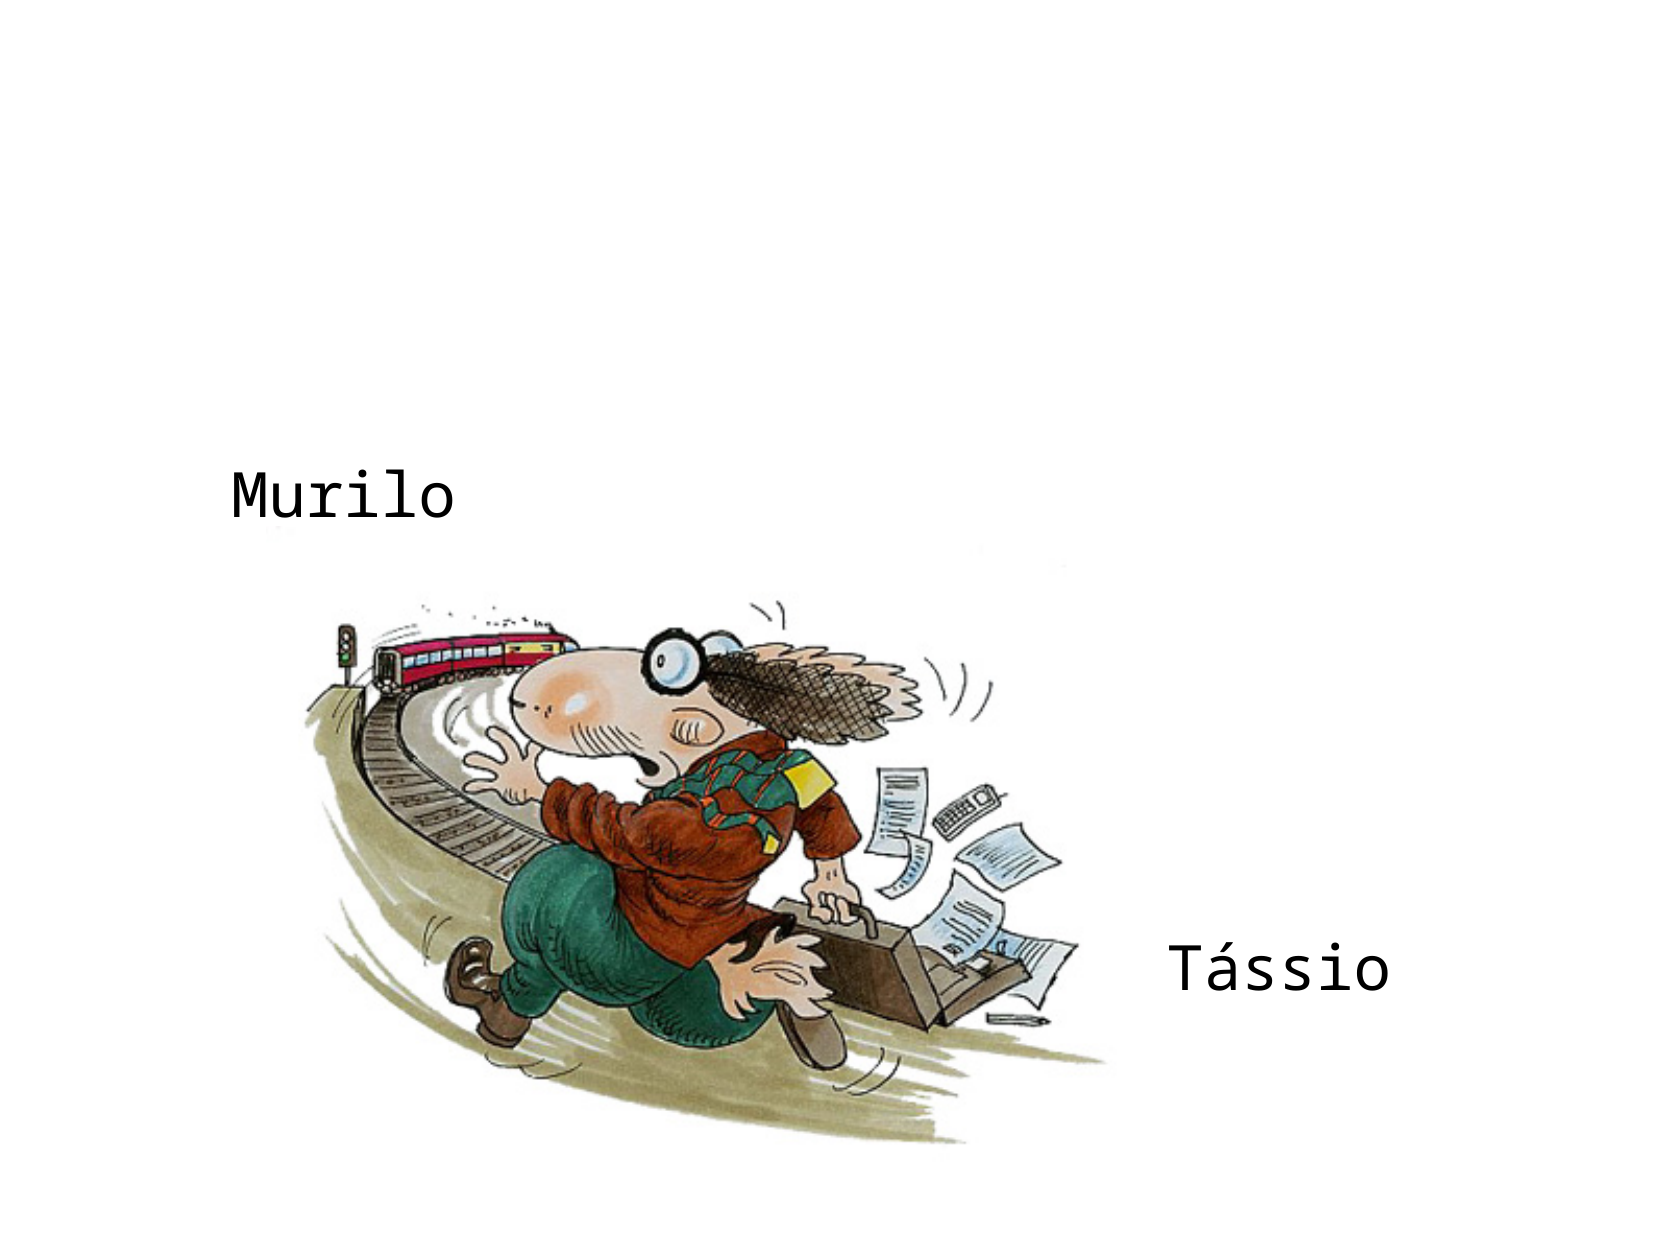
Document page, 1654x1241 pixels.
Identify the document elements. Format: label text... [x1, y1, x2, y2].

text_box Tássio [1152, 916, 1408, 1004]
picture [266, 526, 1152, 1182]
text_box Murilo [216, 442, 473, 1092]
